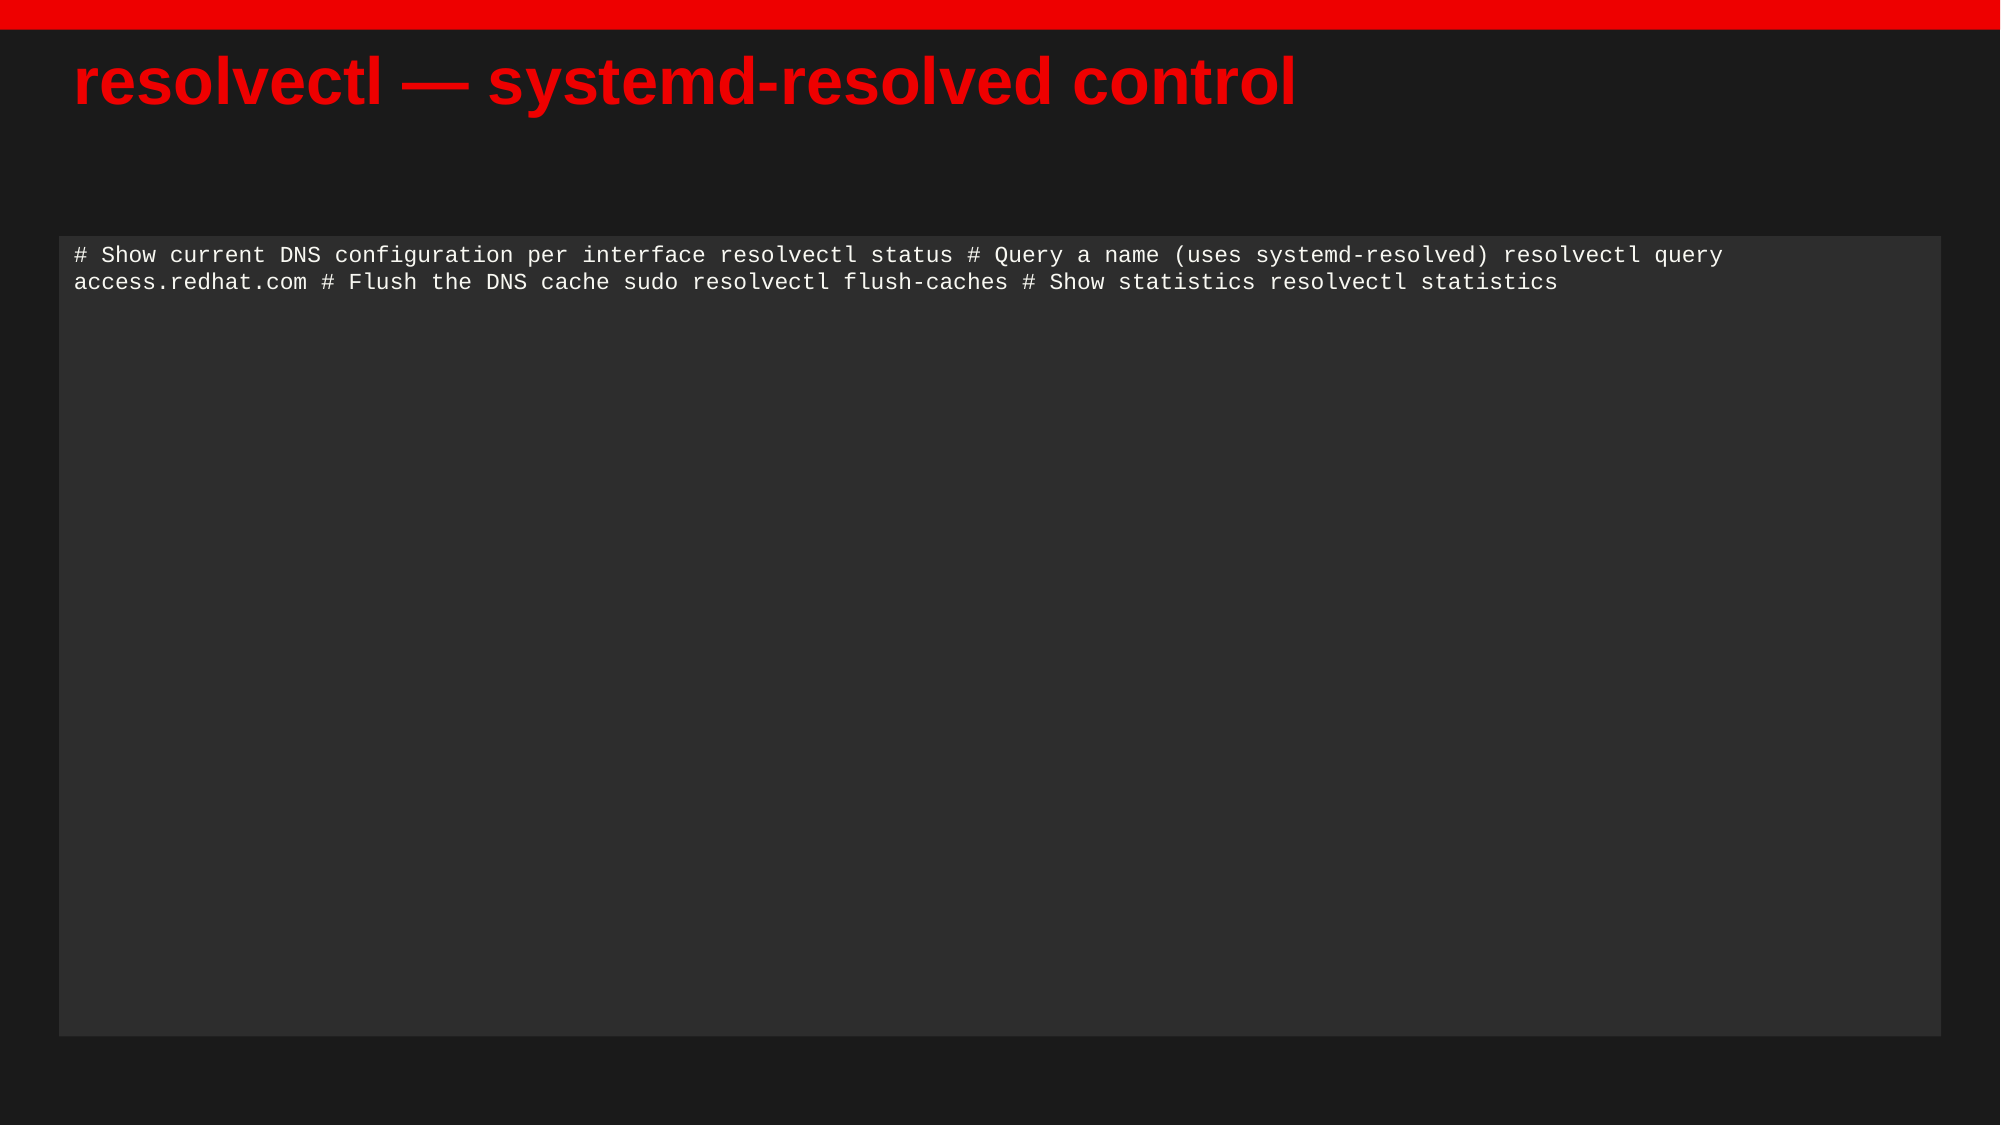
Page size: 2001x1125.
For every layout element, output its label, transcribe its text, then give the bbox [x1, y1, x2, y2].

text_box # Show current DNS configuration per interface resolvectl status # Query a name (uses systemd-resolved) resolvectl query access.redhat.com # Flush the DNS cache sudo resolvectl flush-caches # Show statistics resolvectl statistics [59, 236, 1942, 1037]
text_box resolvectl — systemd-resolved control [59, 36, 1942, 208]
text_box [0, 0, 2001, 30]
